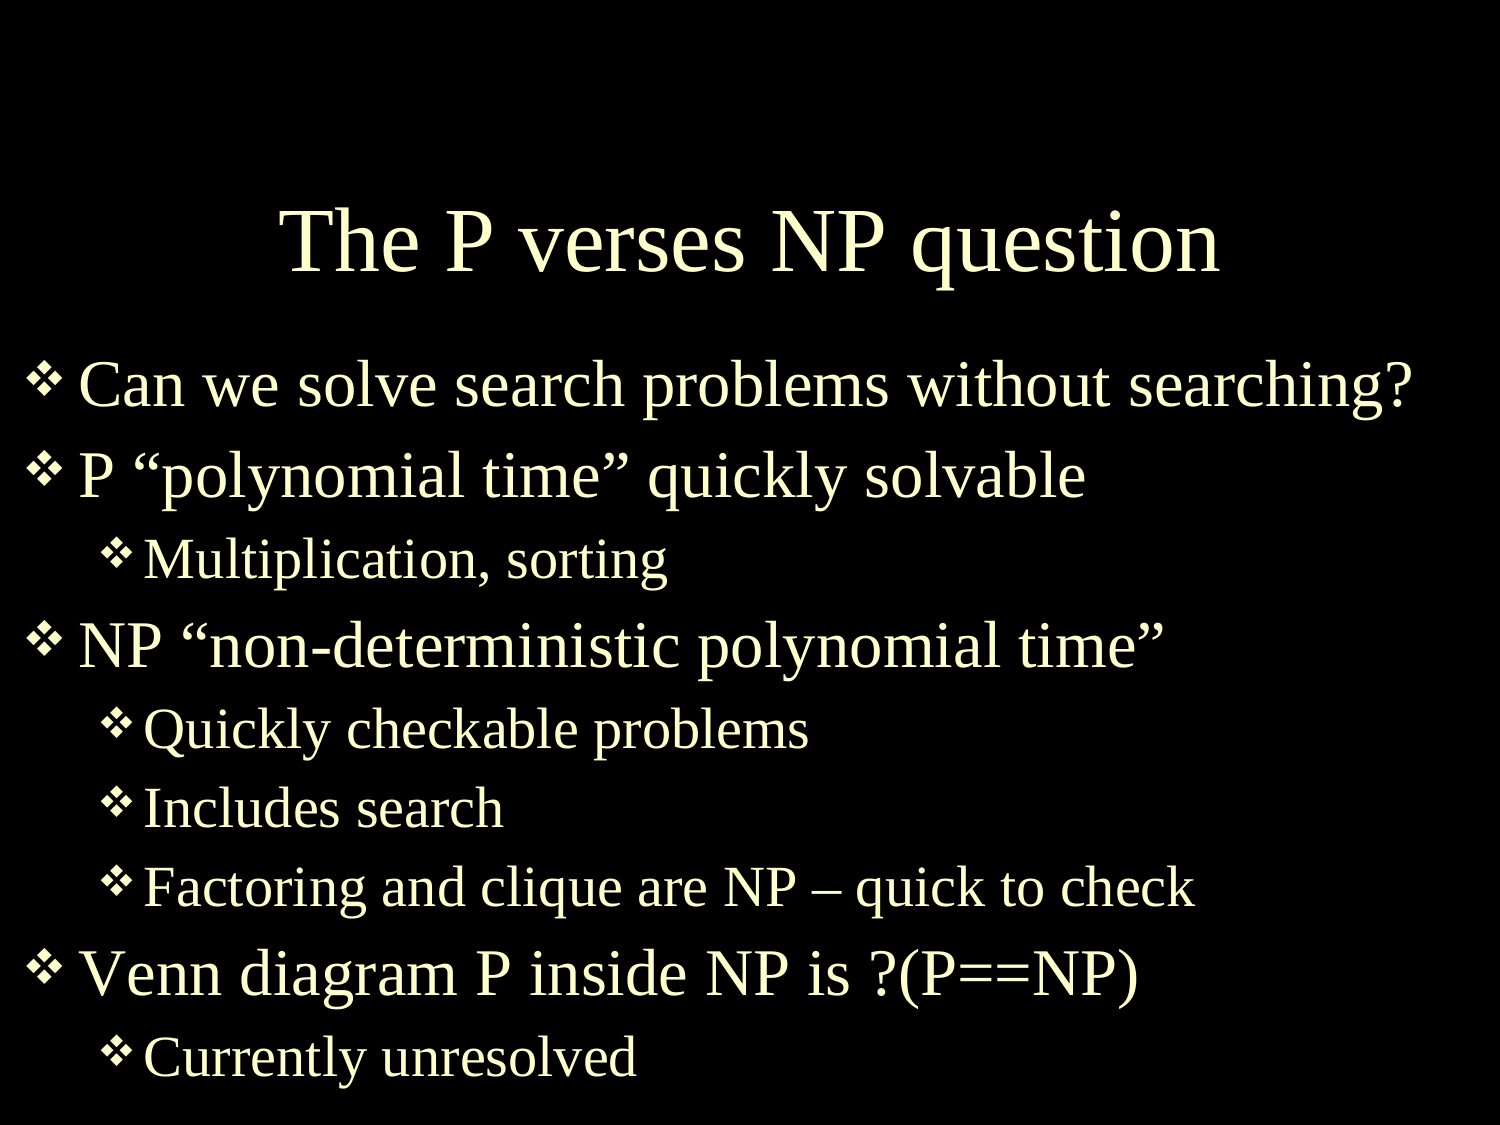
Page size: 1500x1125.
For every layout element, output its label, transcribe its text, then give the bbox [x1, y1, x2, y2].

title The P verses NP question [22, 145, 1480, 336]
list Can we solve search problems without searching? P “polynomial time” quickly solvable Multiplication, sorting NP “non-deterministic polynomial time” Quickly checkable problems Includes search Factoring and clique are NP – quick to check Venn diagram P inside NP is ?(P==NP) Currently unresolved [22, 347, 1482, 1090]
